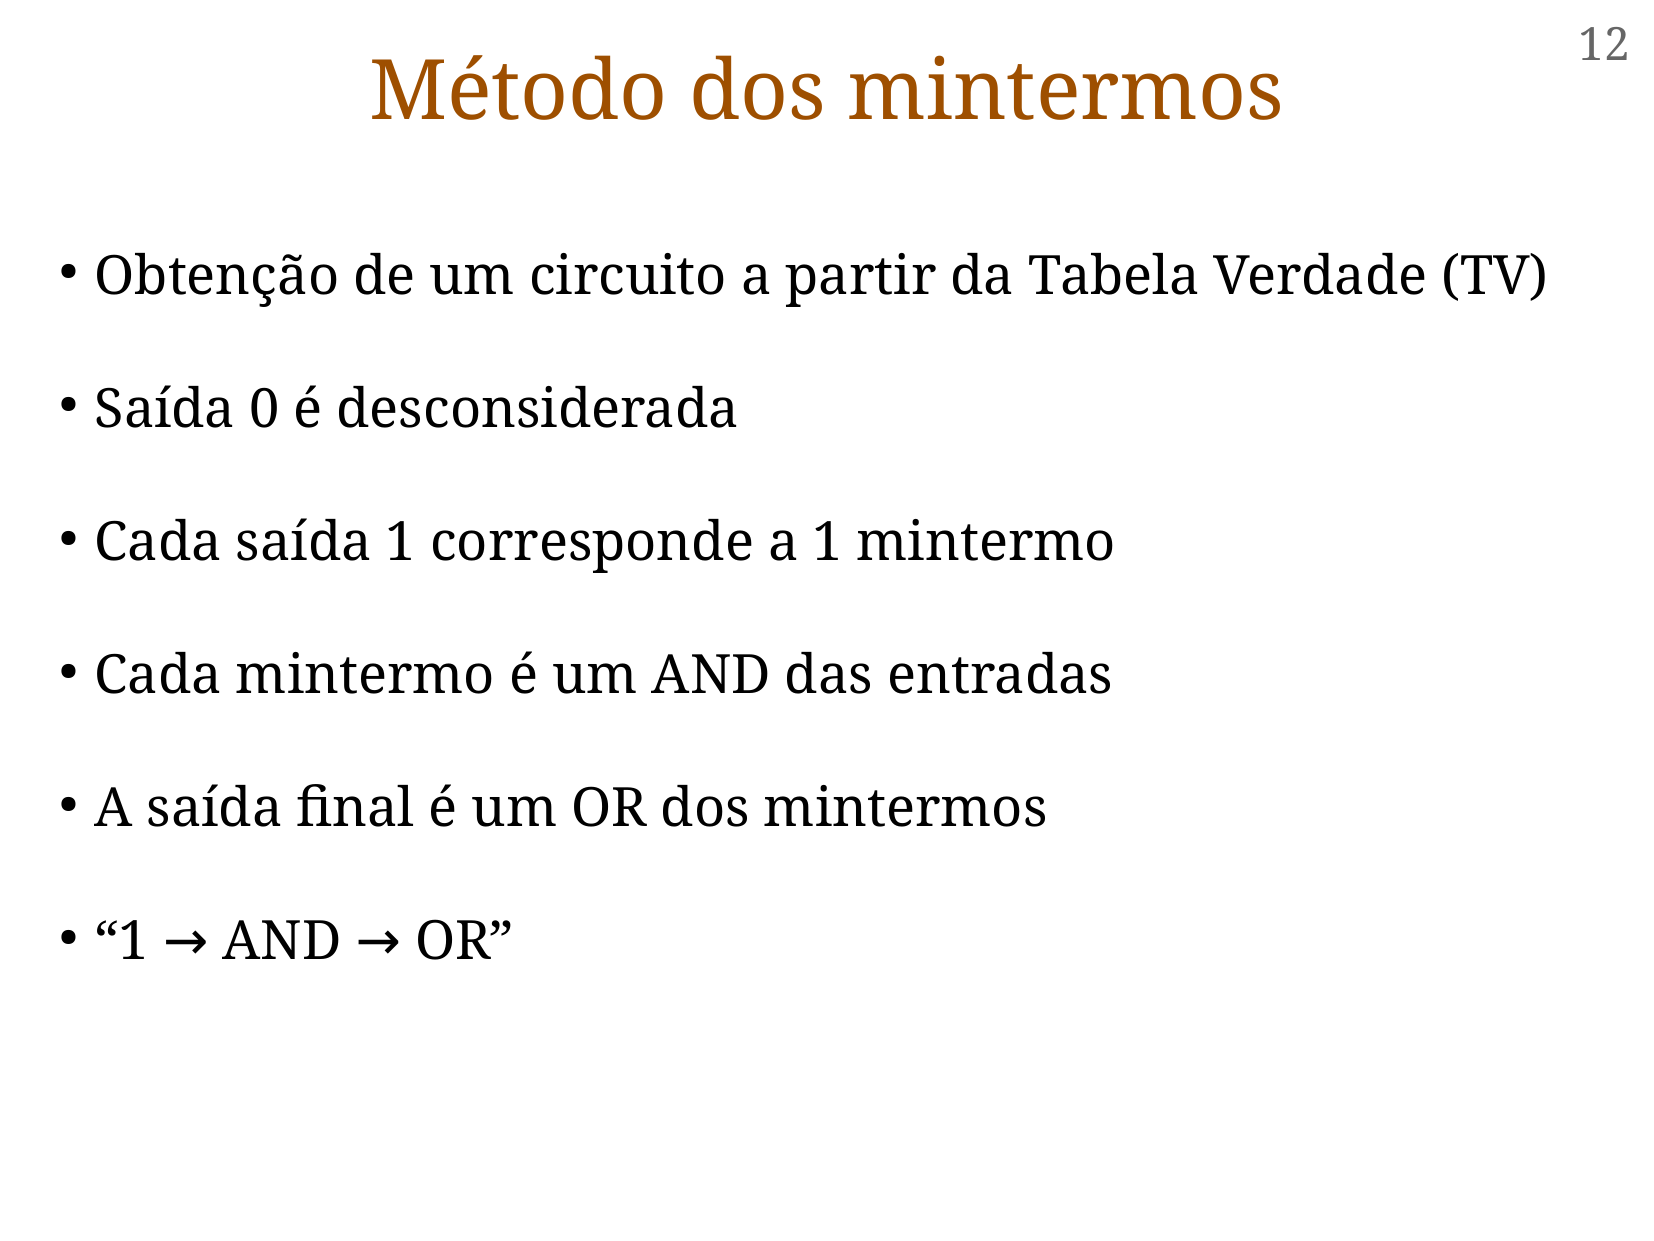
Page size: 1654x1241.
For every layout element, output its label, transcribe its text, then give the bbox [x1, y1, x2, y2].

title Método dos mintermos [59, 29, 1595, 148]
list Obtenção de um circuito a partir da Tabela Verdade (TV) Saída 0 é desconsiderada Cada saída 1 corresponde a 1 mintermo Cada mintermo é um AND das entradas A saída final é um OR dos mintermos “1 → AND → OR” [59, 236, 1595, 1211]
